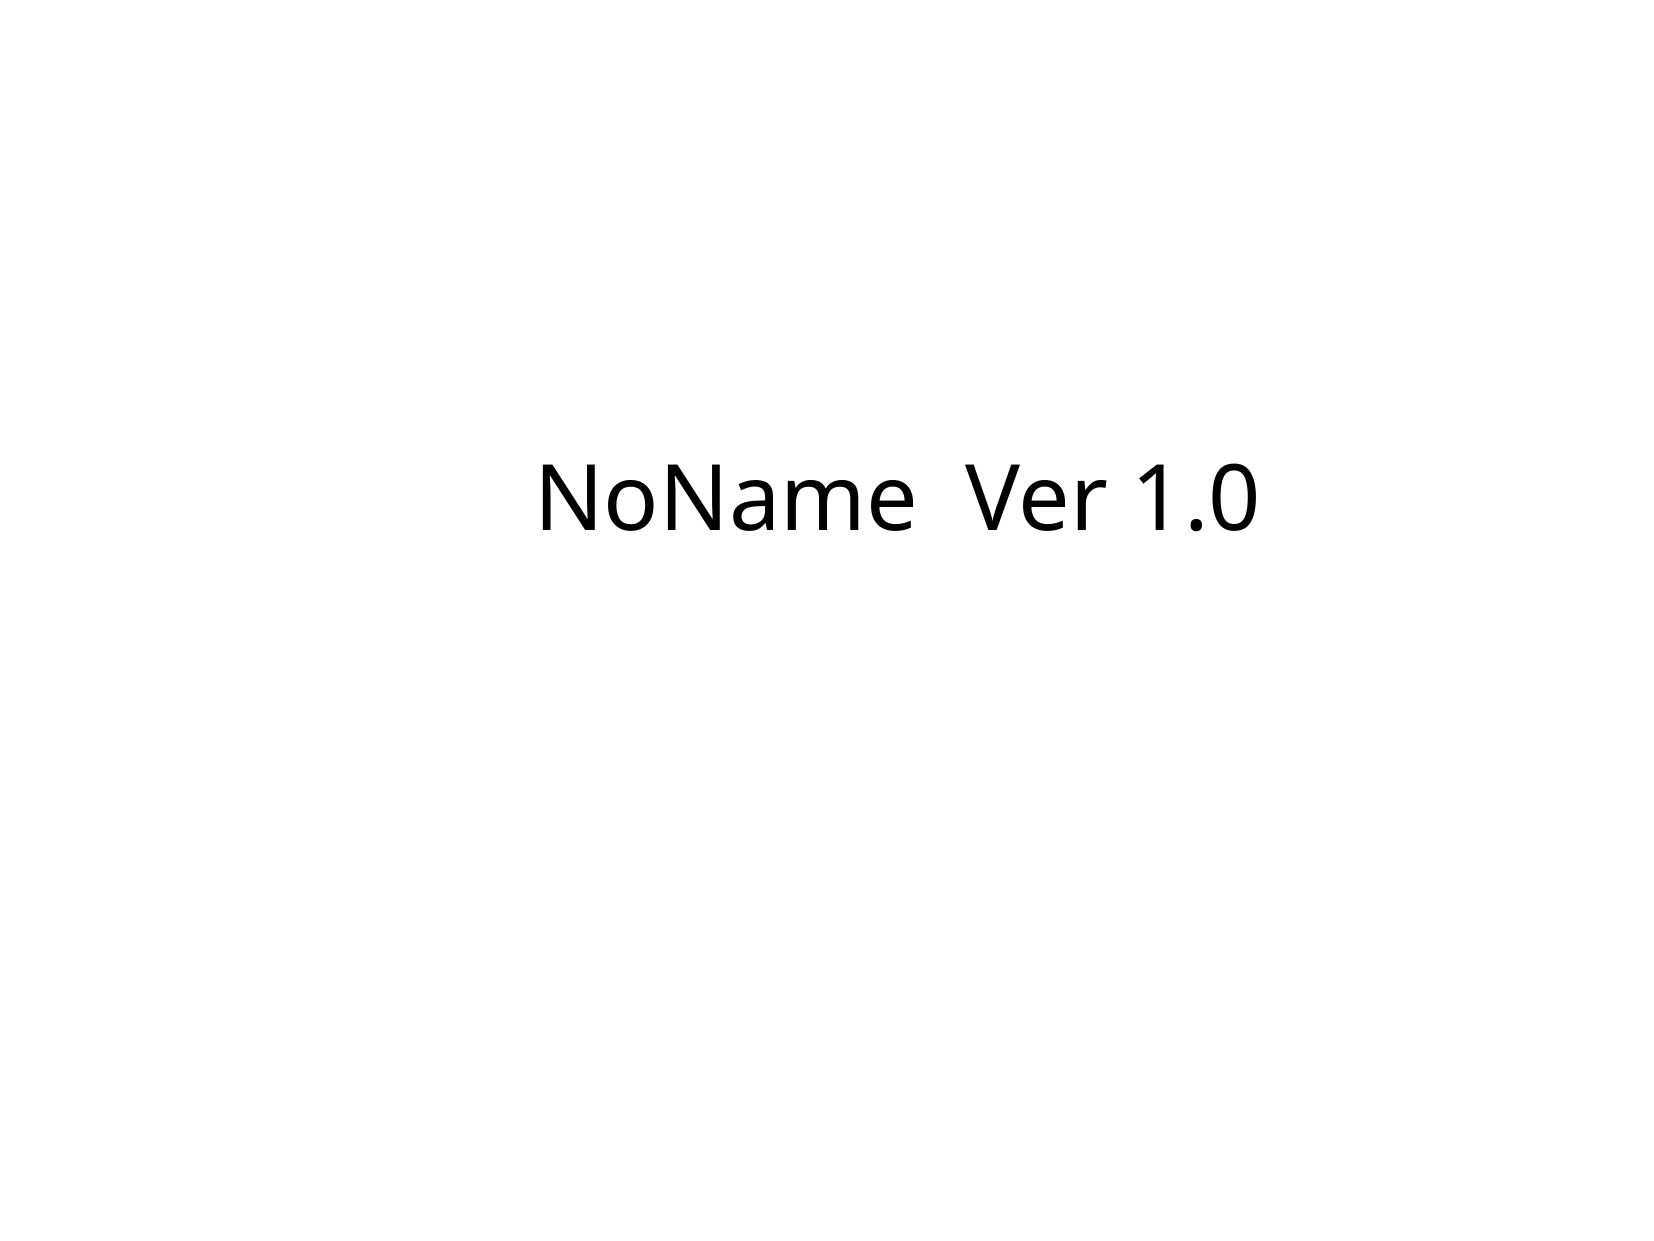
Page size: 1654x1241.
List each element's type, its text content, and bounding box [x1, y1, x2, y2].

text_box NoName Ver 1.0 [519, 425, 1512, 674]
